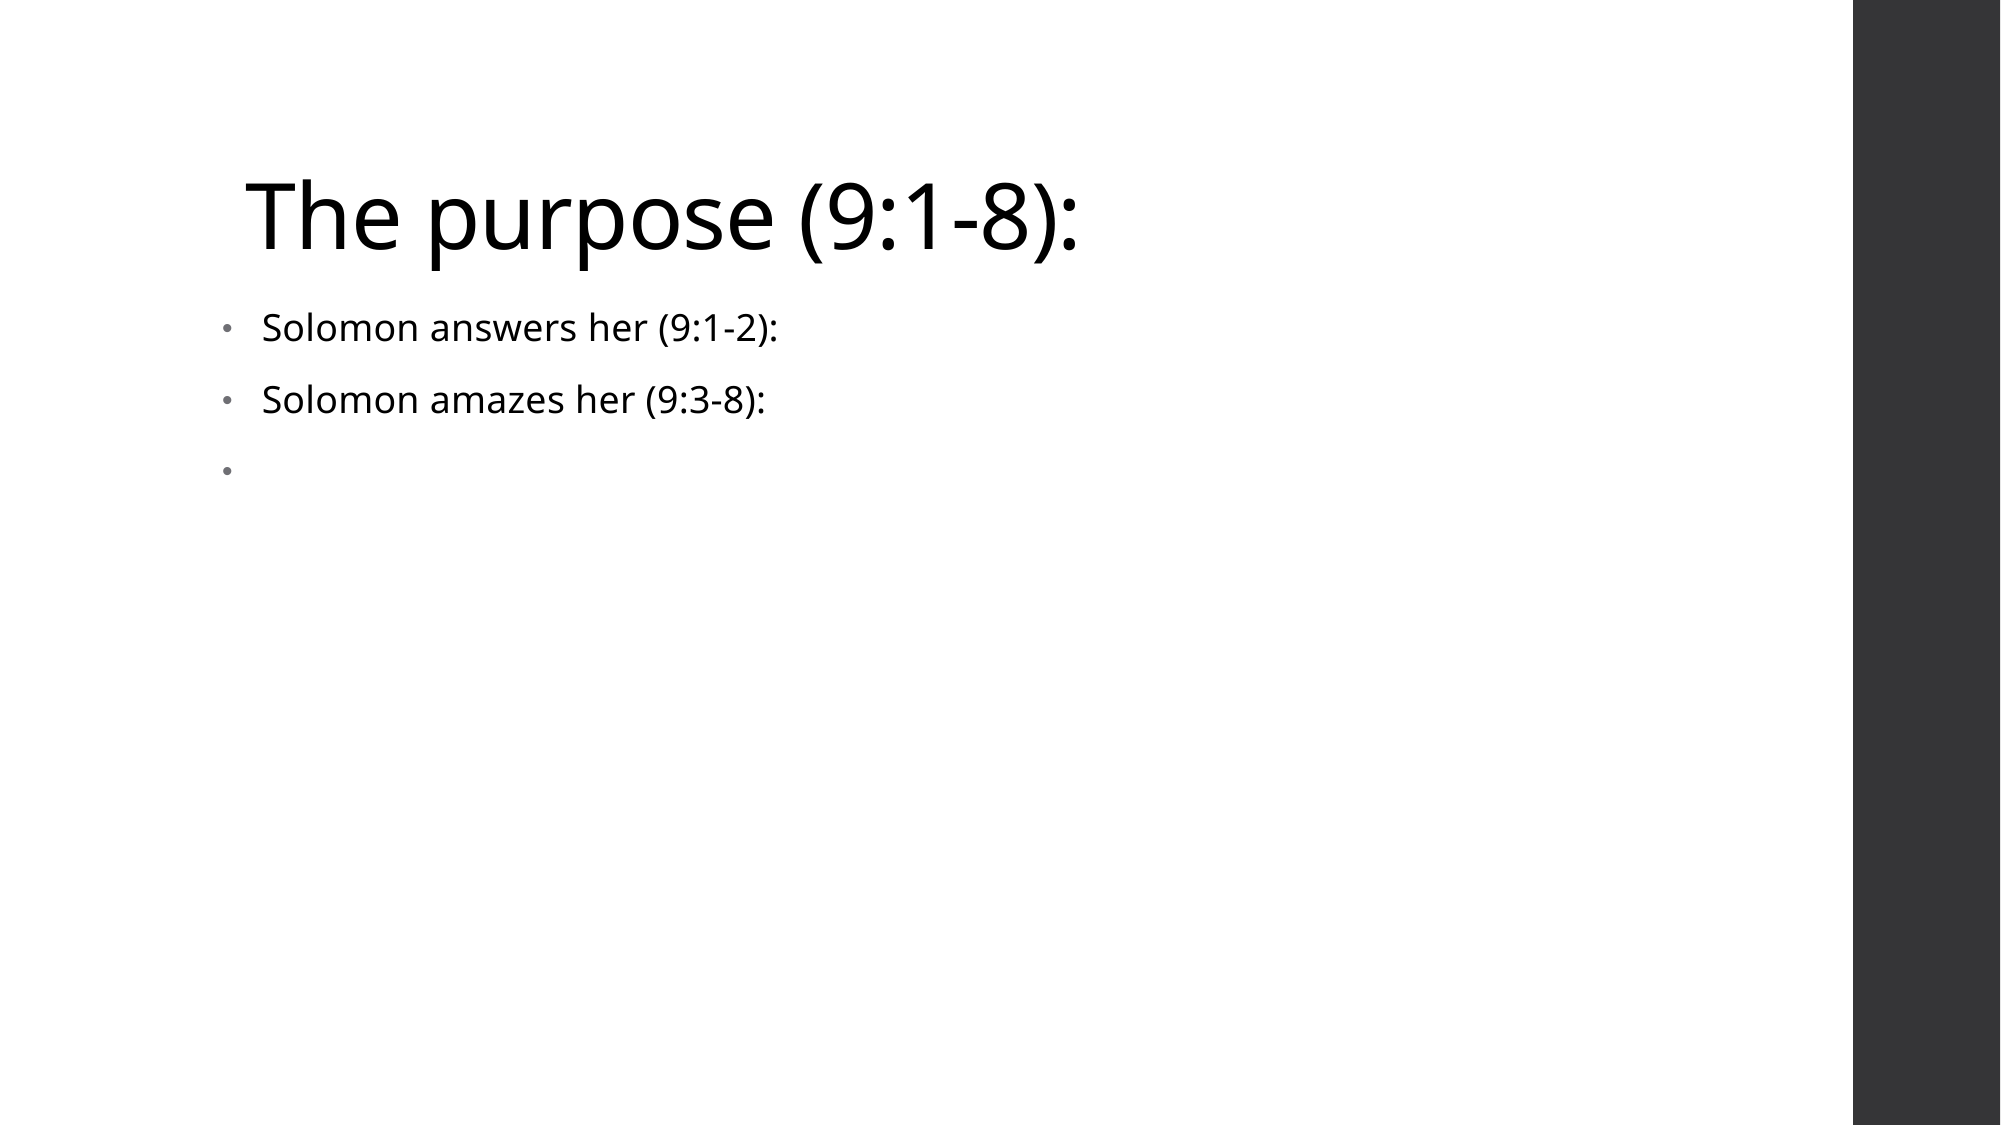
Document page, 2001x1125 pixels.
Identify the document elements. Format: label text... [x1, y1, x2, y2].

list Solomon answers her (9:1-2): Solomon amazes her (9:3-8): [206, 299, 1617, 1014]
title The purpose (9:1-8): [206, 60, 1797, 278]
